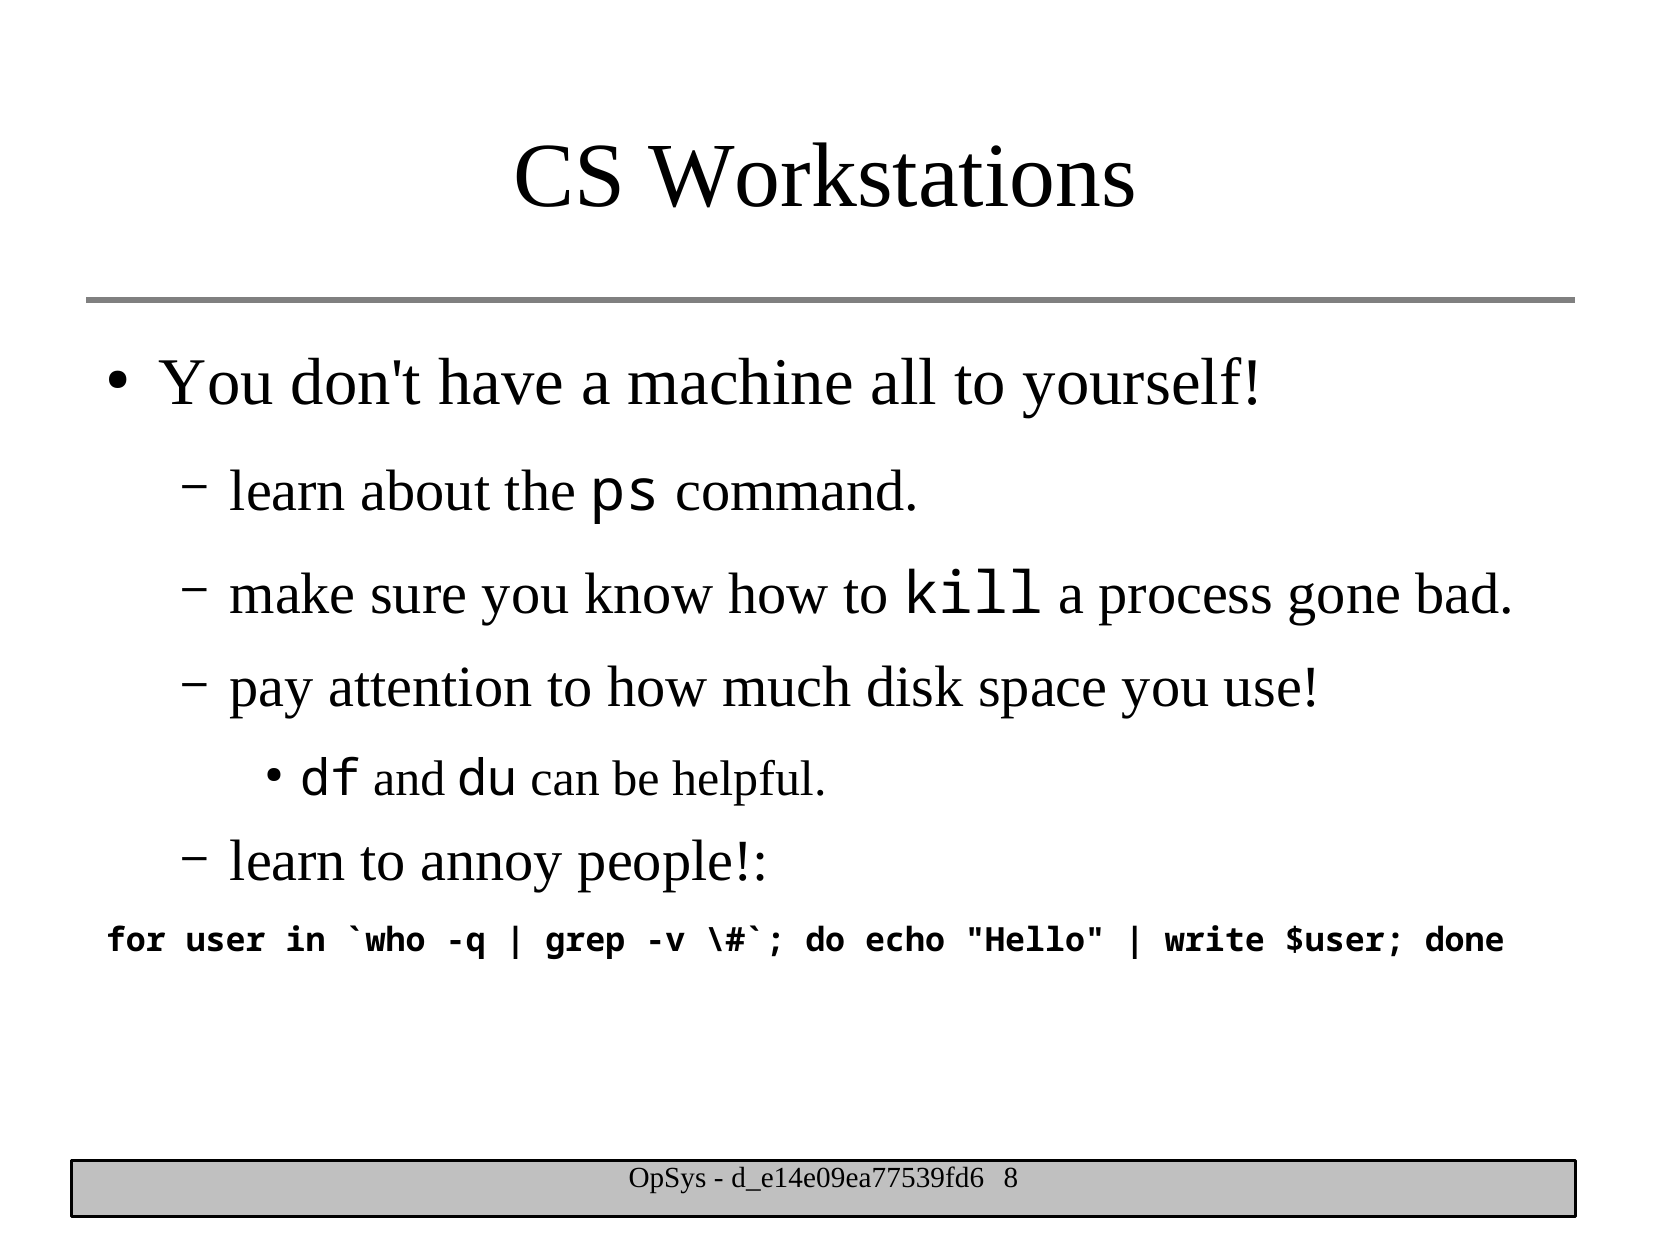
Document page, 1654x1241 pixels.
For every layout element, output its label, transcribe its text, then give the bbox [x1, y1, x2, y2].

title CS Workstations [119, 72, 1532, 280]
list You don't have a machine all to yourself! learn about the ps command. make sure you know how to kill a process gone bad. pay attention to how much disk space you use! df and du can be helpful. learn to annoy people!: for user in `who -q | grep -v \#`; do echo "Hello" | write $user; done [88, 344, 1572, 1127]
